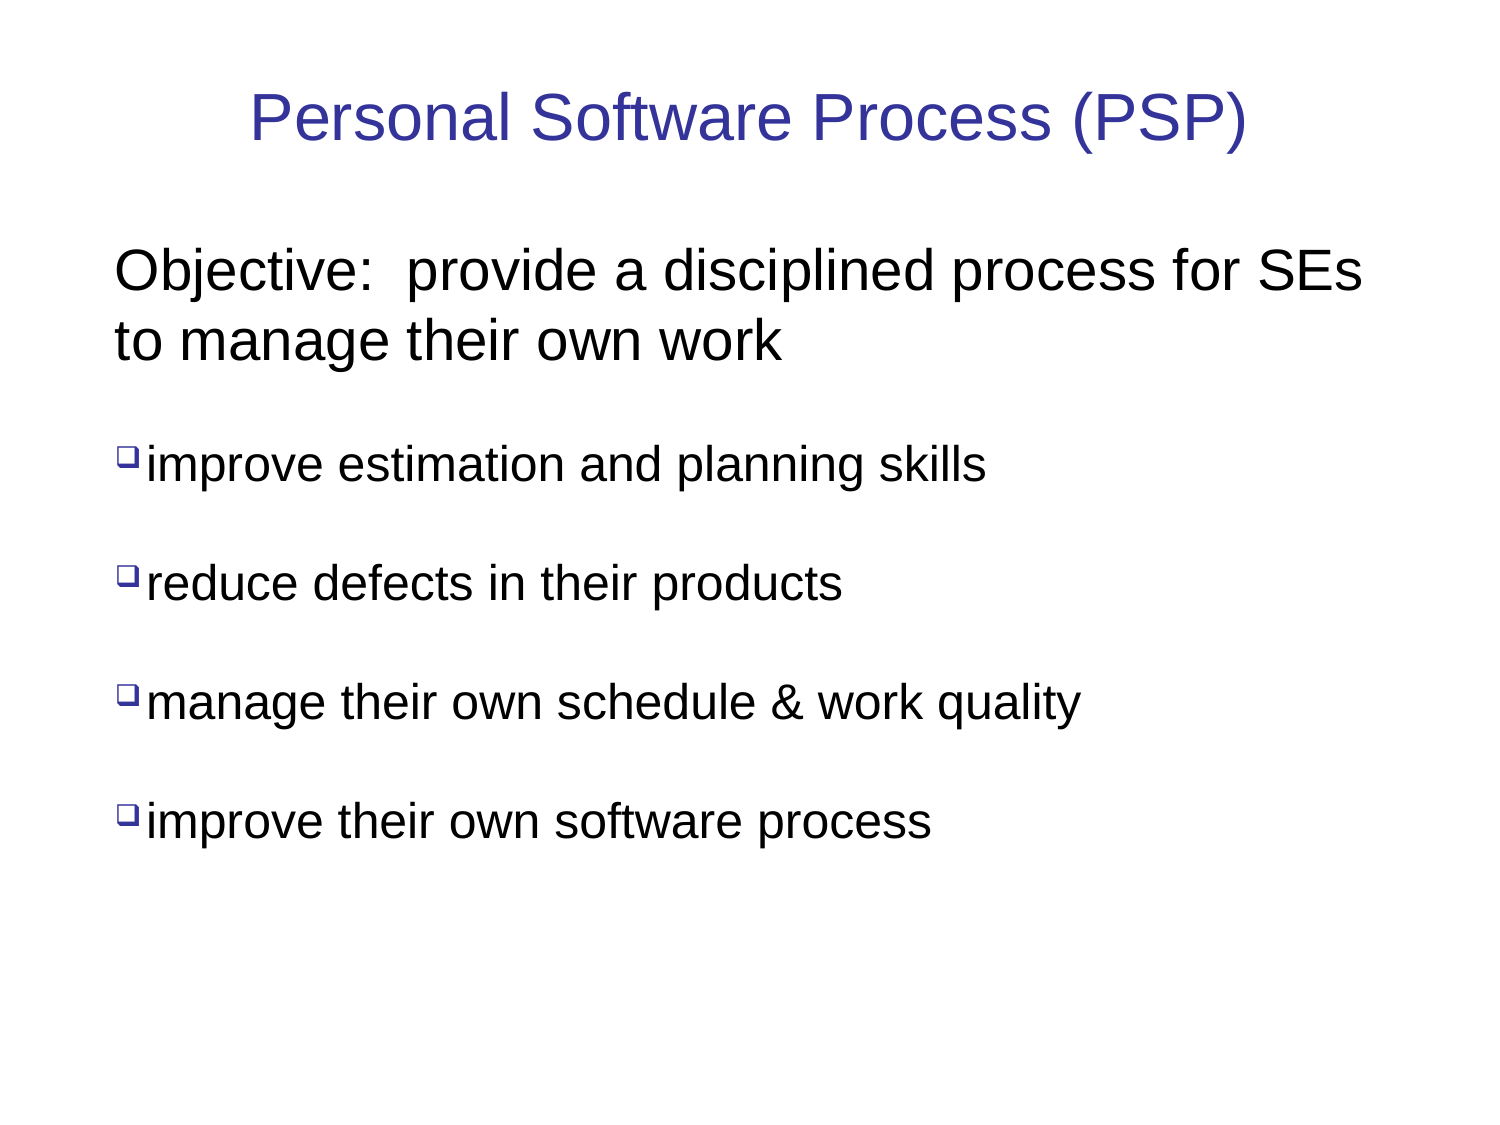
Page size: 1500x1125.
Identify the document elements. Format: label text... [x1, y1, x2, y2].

list Objective: provide a disciplined process for SEs to manage their own work improve estimation and planning skills reduce defects in their products manage their own schedule & work quality improve their own software process [100, 224, 1400, 958]
title Personal Software Process (PSP) [100, 42, 1400, 185]
